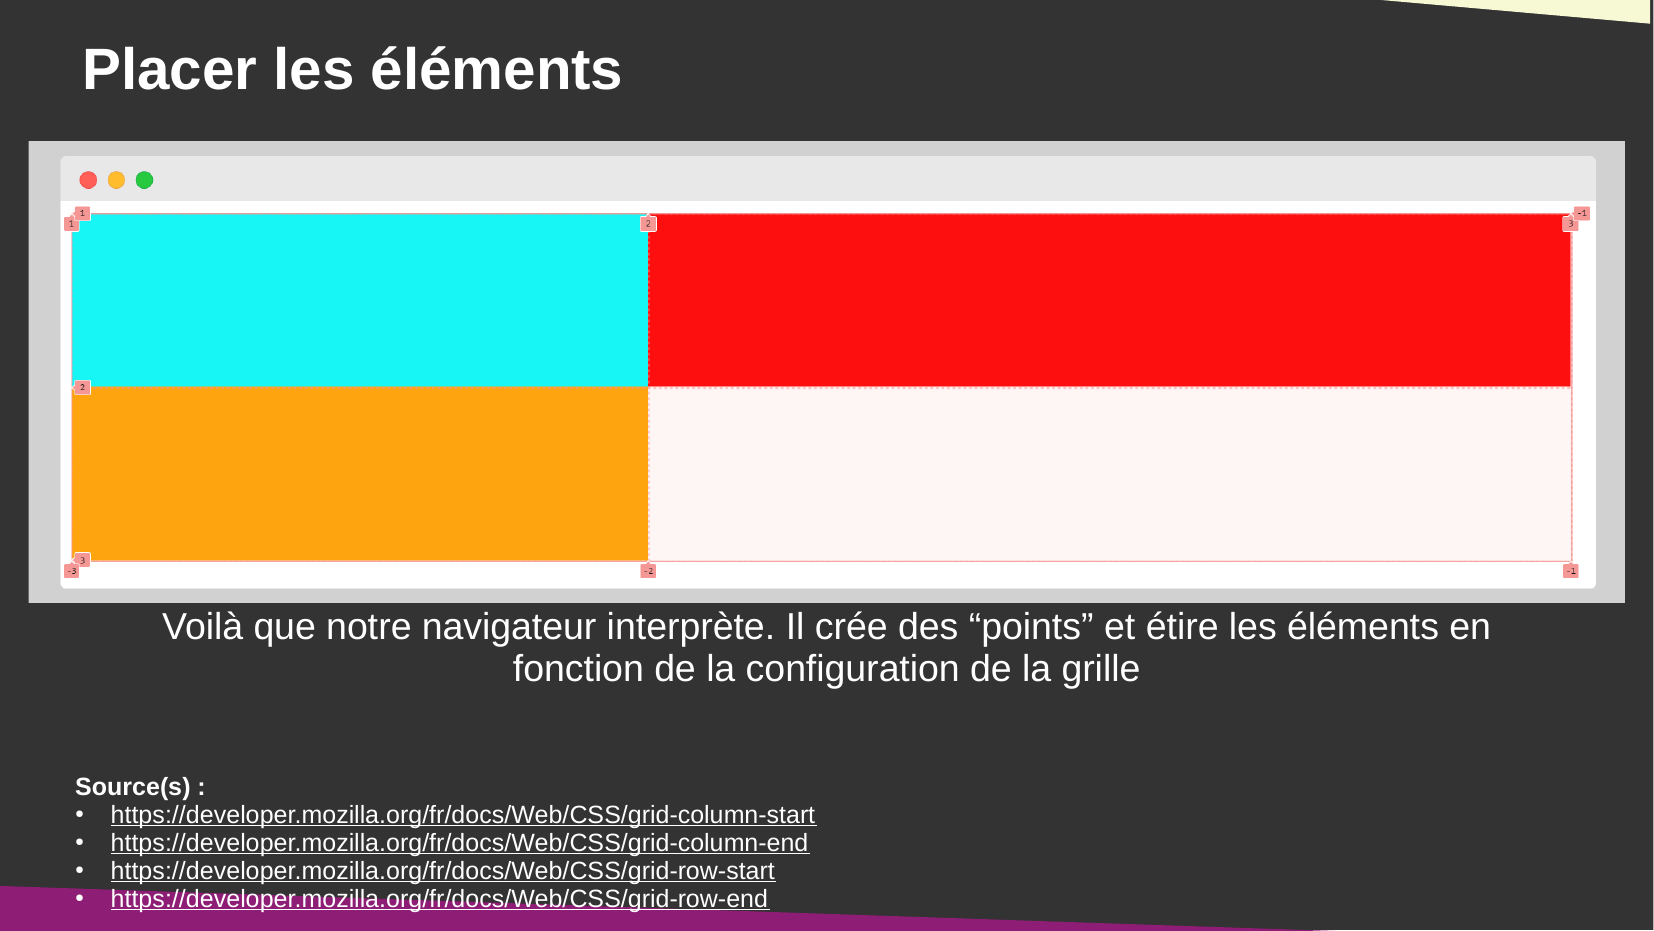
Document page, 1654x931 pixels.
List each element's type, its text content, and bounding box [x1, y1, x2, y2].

title Placer les éléments [82, 37, 1571, 122]
text_box Source(s) : https://developer.mozilla.org/fr/docs/Web/CSS/grid-column-start https://developer.mozilla.org/fr/docs/Web/CSS/grid-column-end https://developer.mozilla.org/fr/docs/Web/CSS/grid-row-start https://developer.mozilla.org/fr/docs/Web/CSS/grid-row-end [60, 765, 1546, 920]
picture [28, 141, 1625, 603]
text_box [1381, 0, 1651, 24]
text_box [0, 885, 1336, 931]
text_box Voilà que notre navigateur interprète. Il crée des “points” et étire les éléments en fonction de la configuration de la grille [118, 603, 1536, 698]
